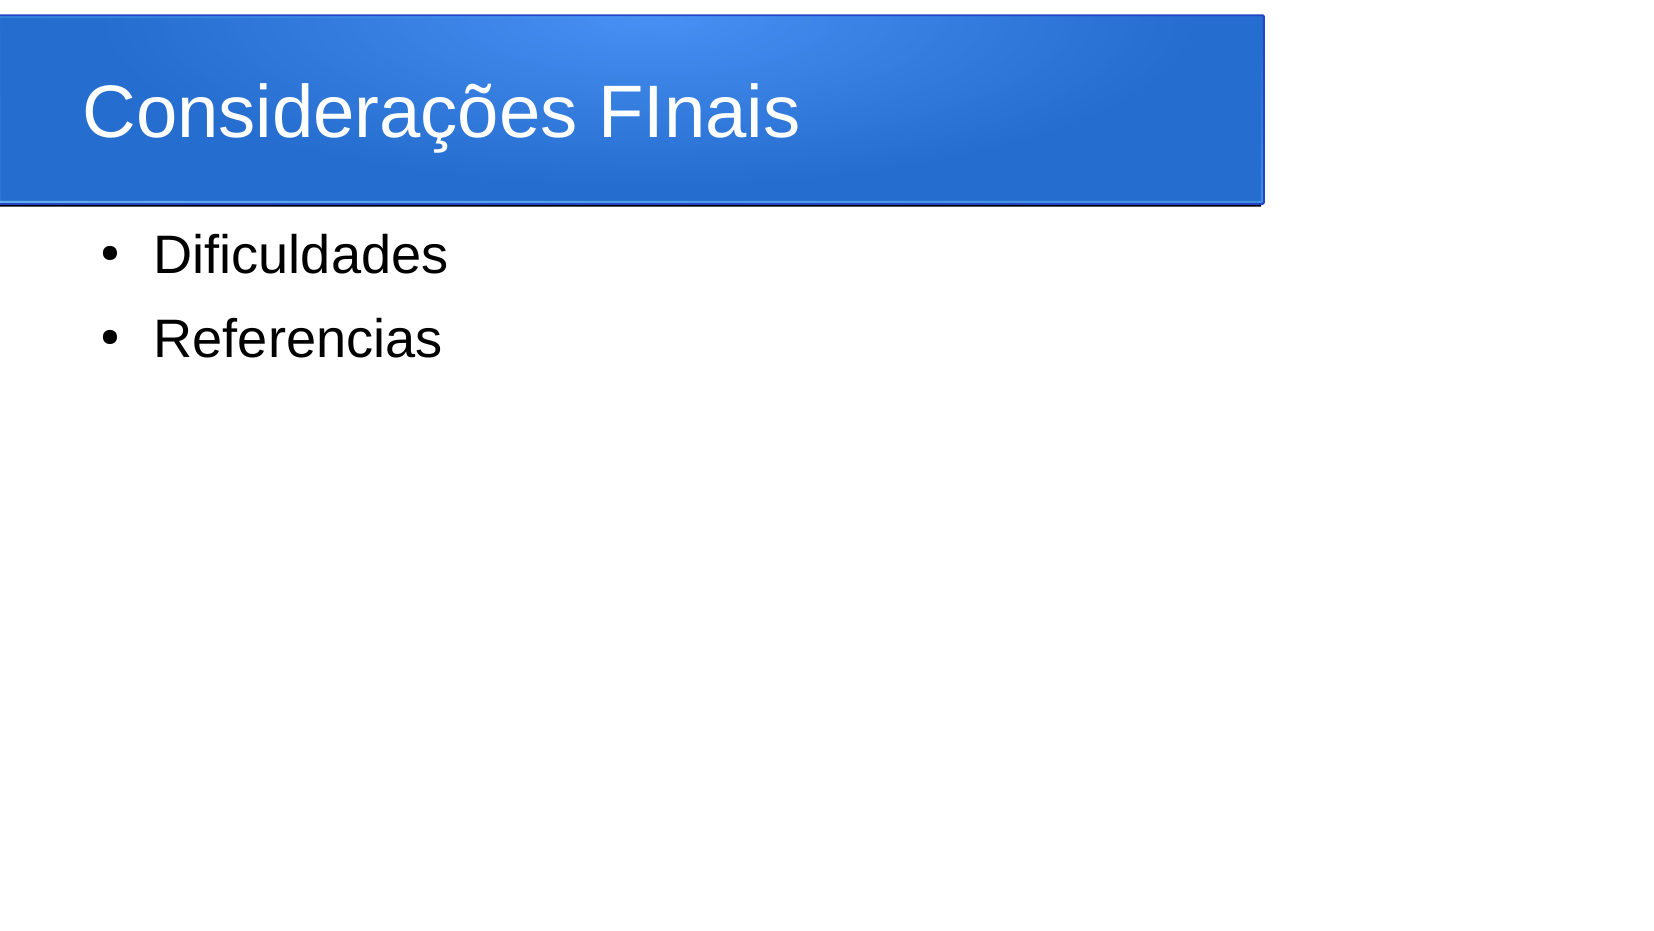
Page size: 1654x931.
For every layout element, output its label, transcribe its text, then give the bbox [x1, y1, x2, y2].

title Considerações FInais [82, 35, 1235, 189]
list Dificuldades Referencias [82, 224, 1571, 764]
